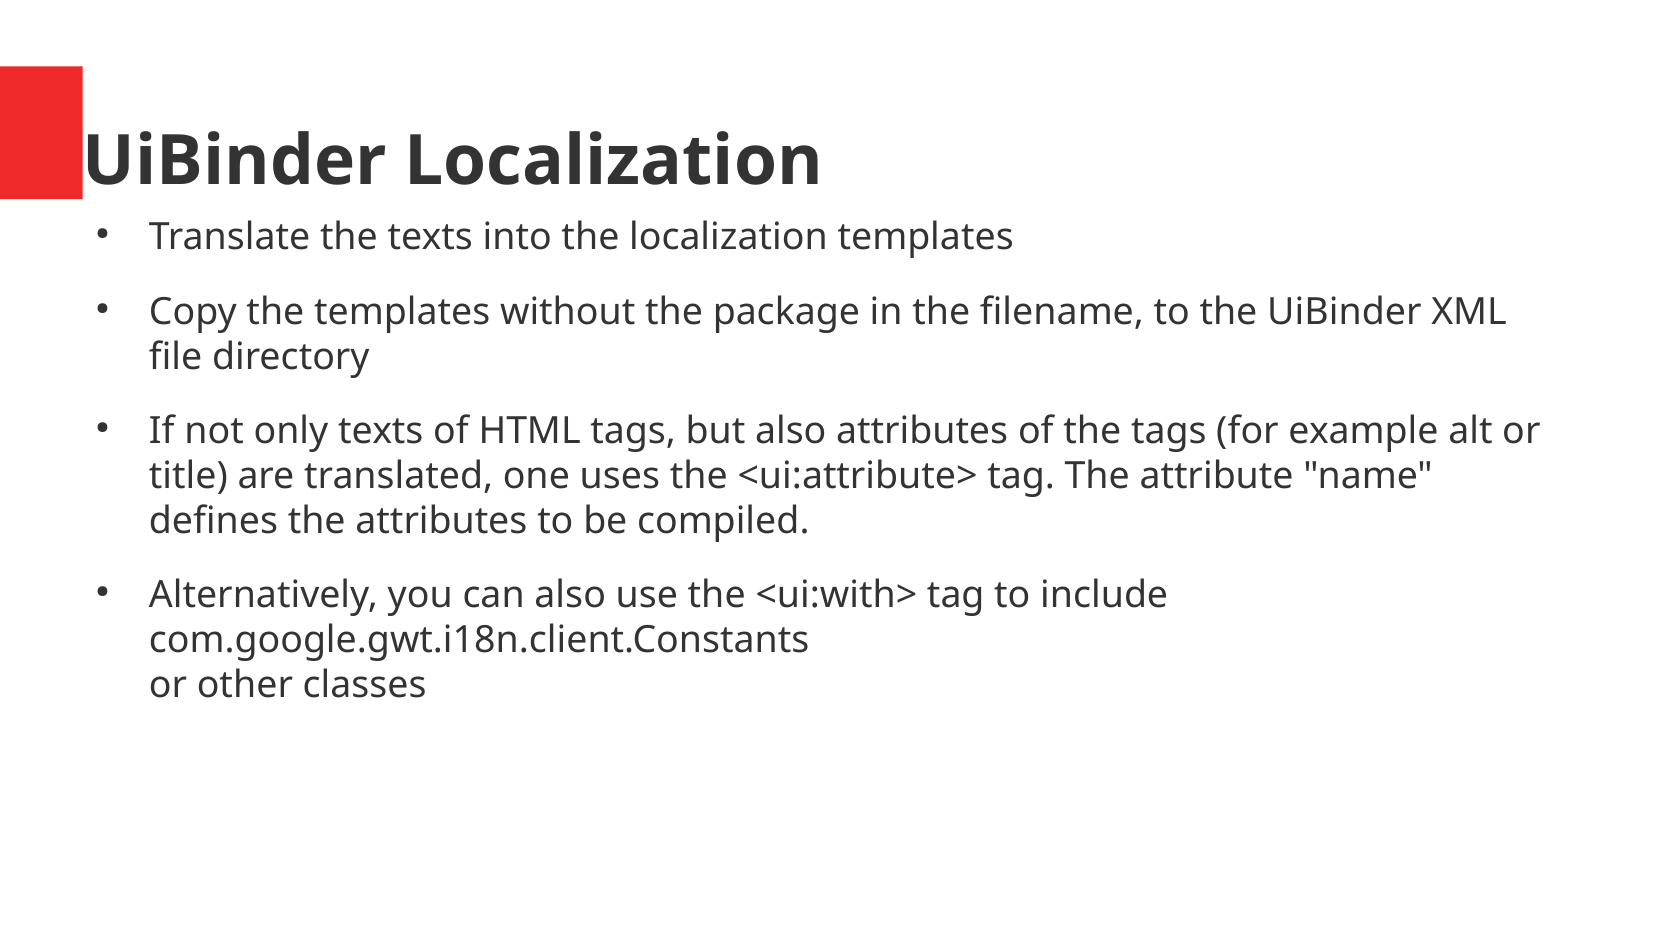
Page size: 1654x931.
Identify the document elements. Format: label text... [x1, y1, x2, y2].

list Translate the texts into the localization templates Copy the templates without the package in the filename, to the UiBinder XML file directory If not only texts of HTML tags, but also attributes of the tags (for example alt or title) are translated, one uses the <ui:attribute> tag. The attribute "name" defines the attributes to be compiled. Alternatively, you can also use the <ui:with> tag to include com.google.gwt.i18n.client.Constants or other classes [78, 212, 1567, 815]
title UiBinder Localization [82, 33, 1571, 196]
